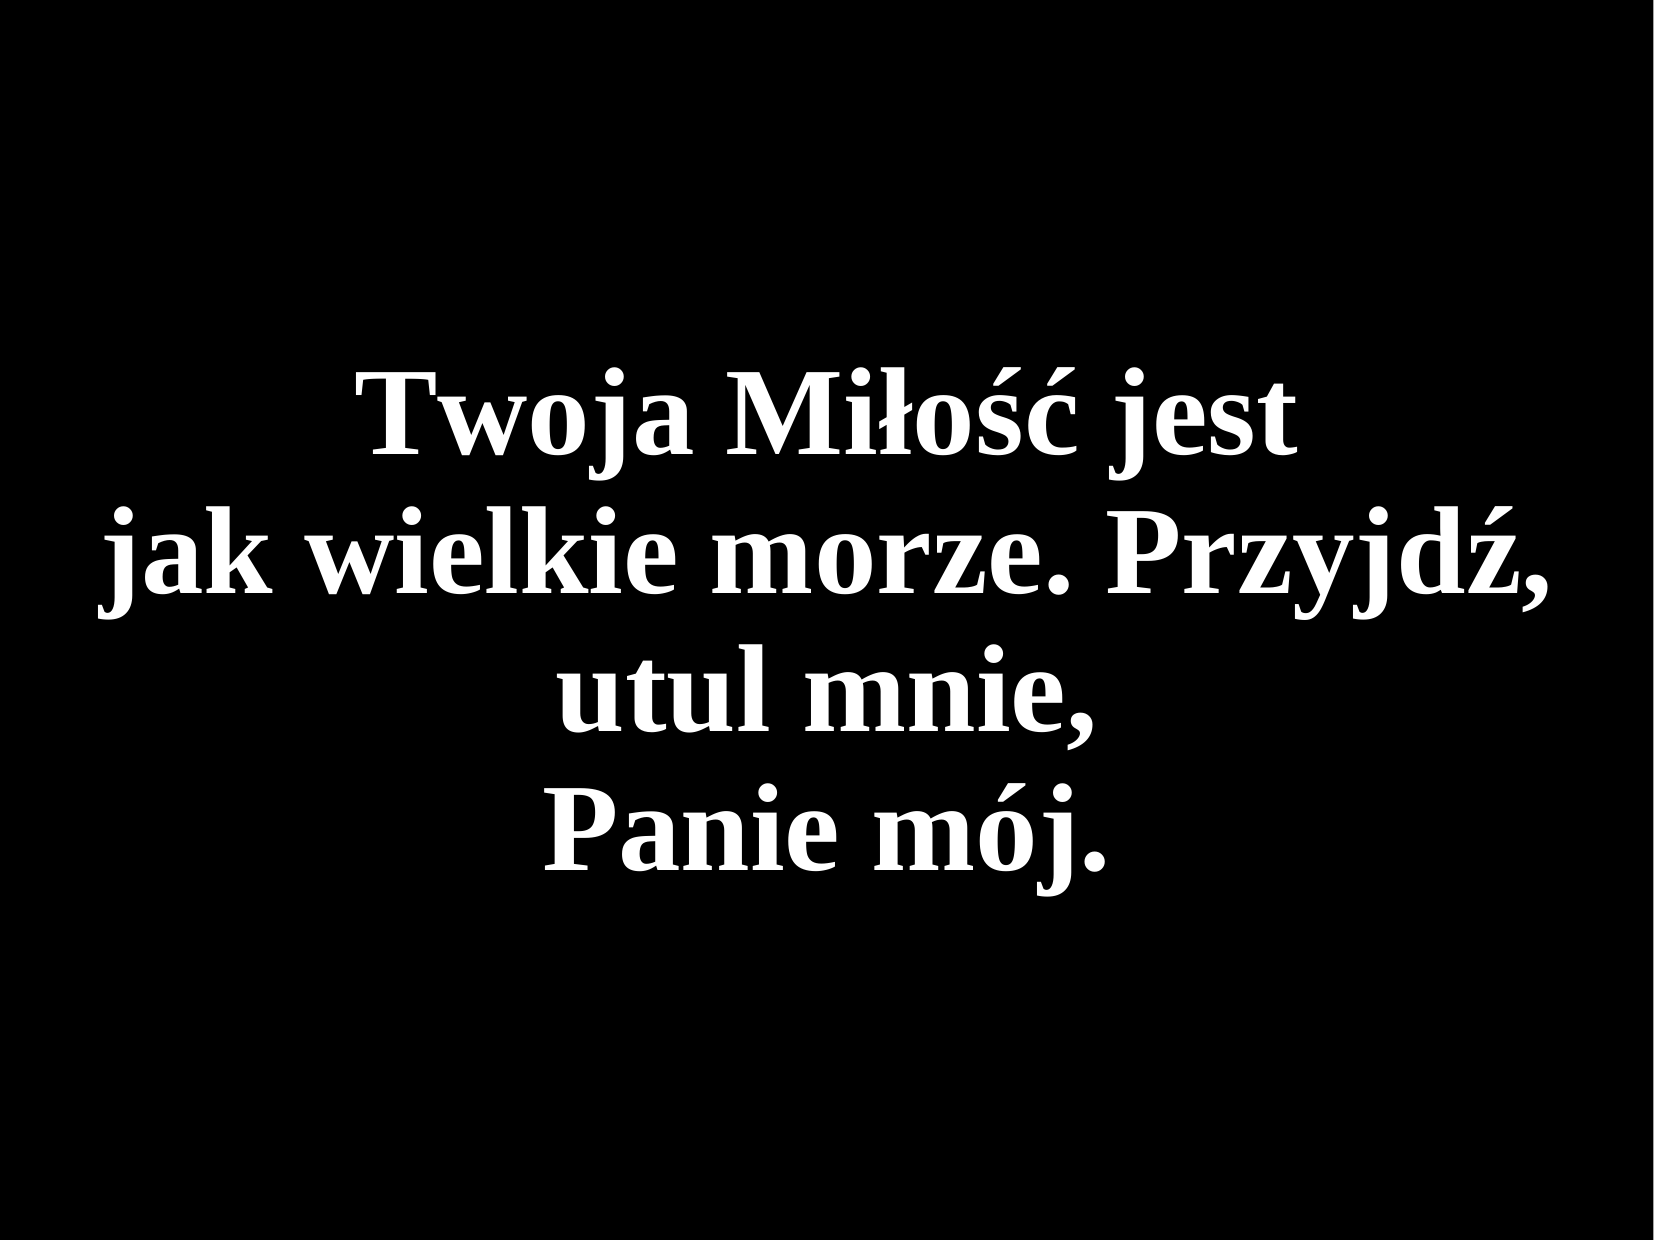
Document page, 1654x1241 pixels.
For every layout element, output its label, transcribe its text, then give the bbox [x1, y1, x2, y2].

subtitle Twoja Miłość jest jak wielkie morze. Przyjdź, utul mnie, Panie mój. [0, 0, 1654, 1241]
